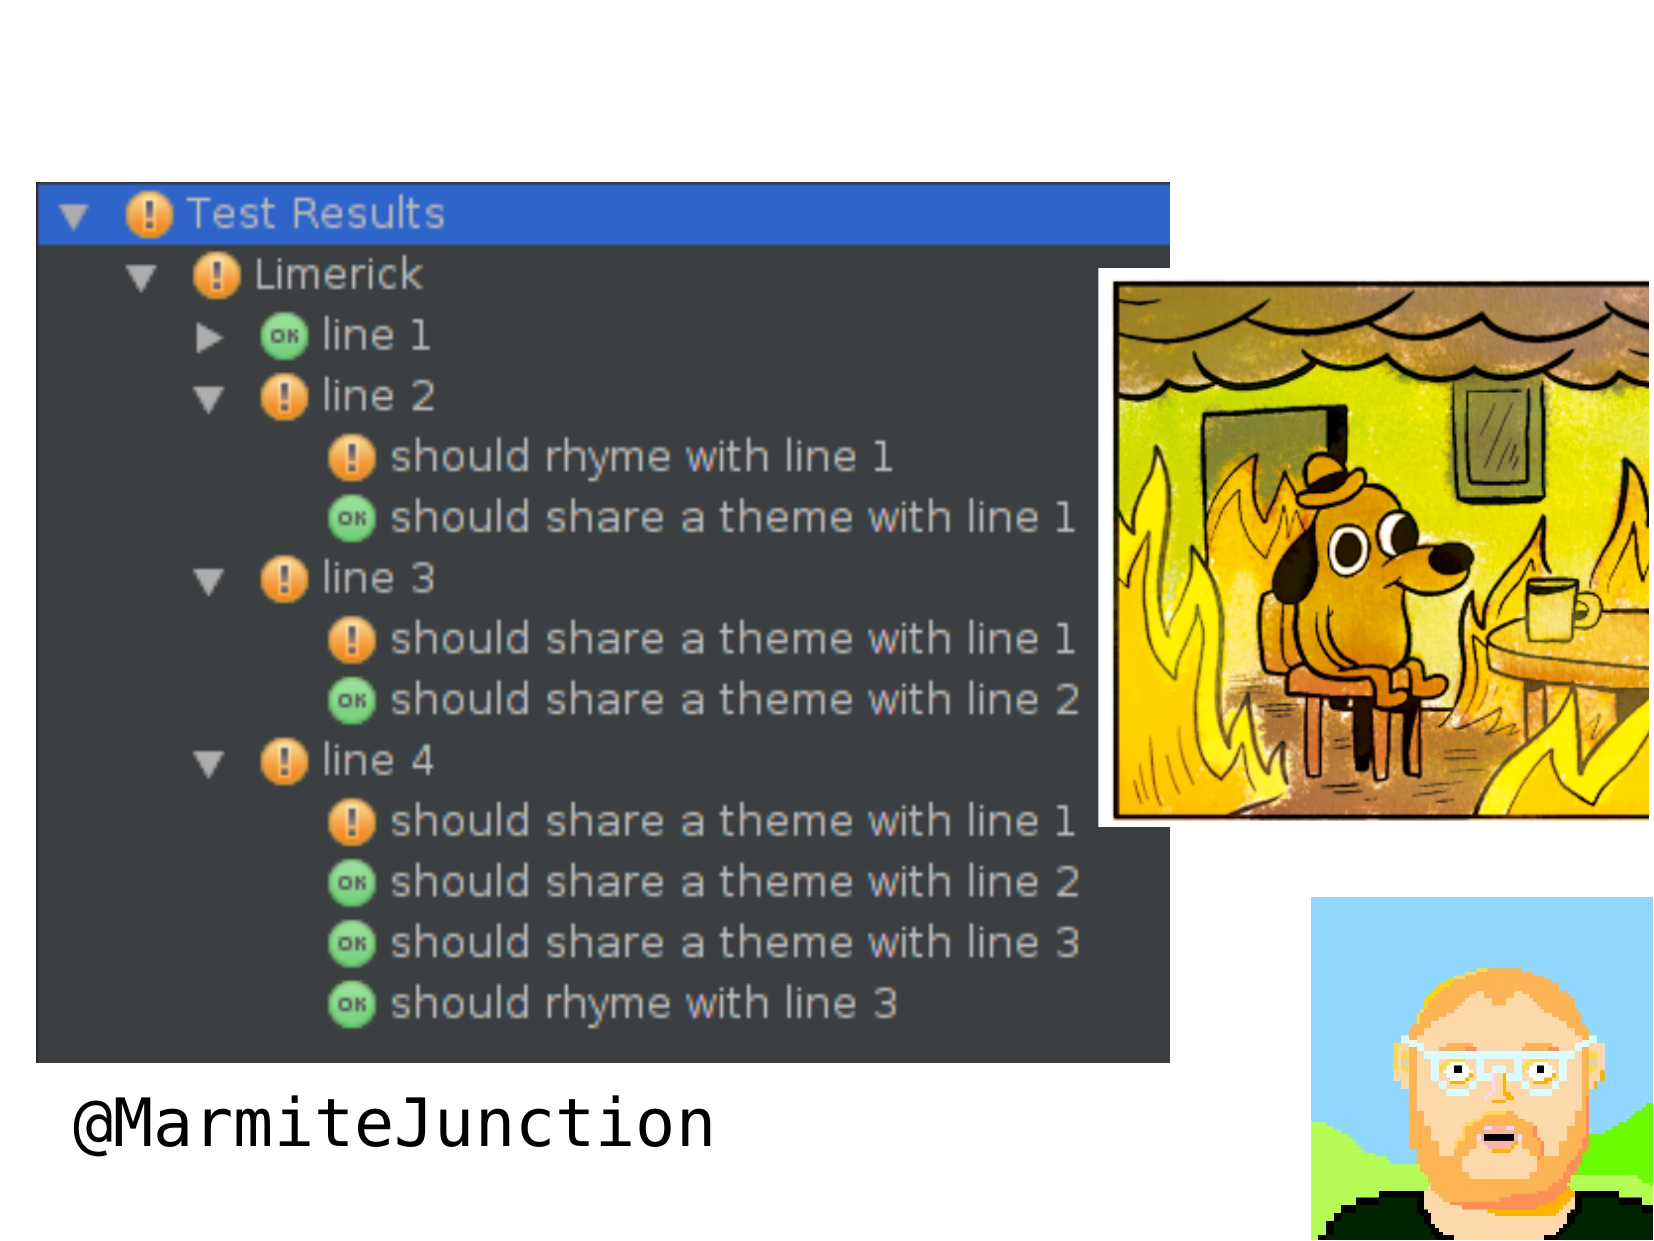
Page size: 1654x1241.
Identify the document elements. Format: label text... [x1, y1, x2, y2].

text_box @MarmiteJunction [58, 1076, 733, 1170]
picture [36, 182, 1649, 1063]
picture [1311, 897, 1653, 1240]
